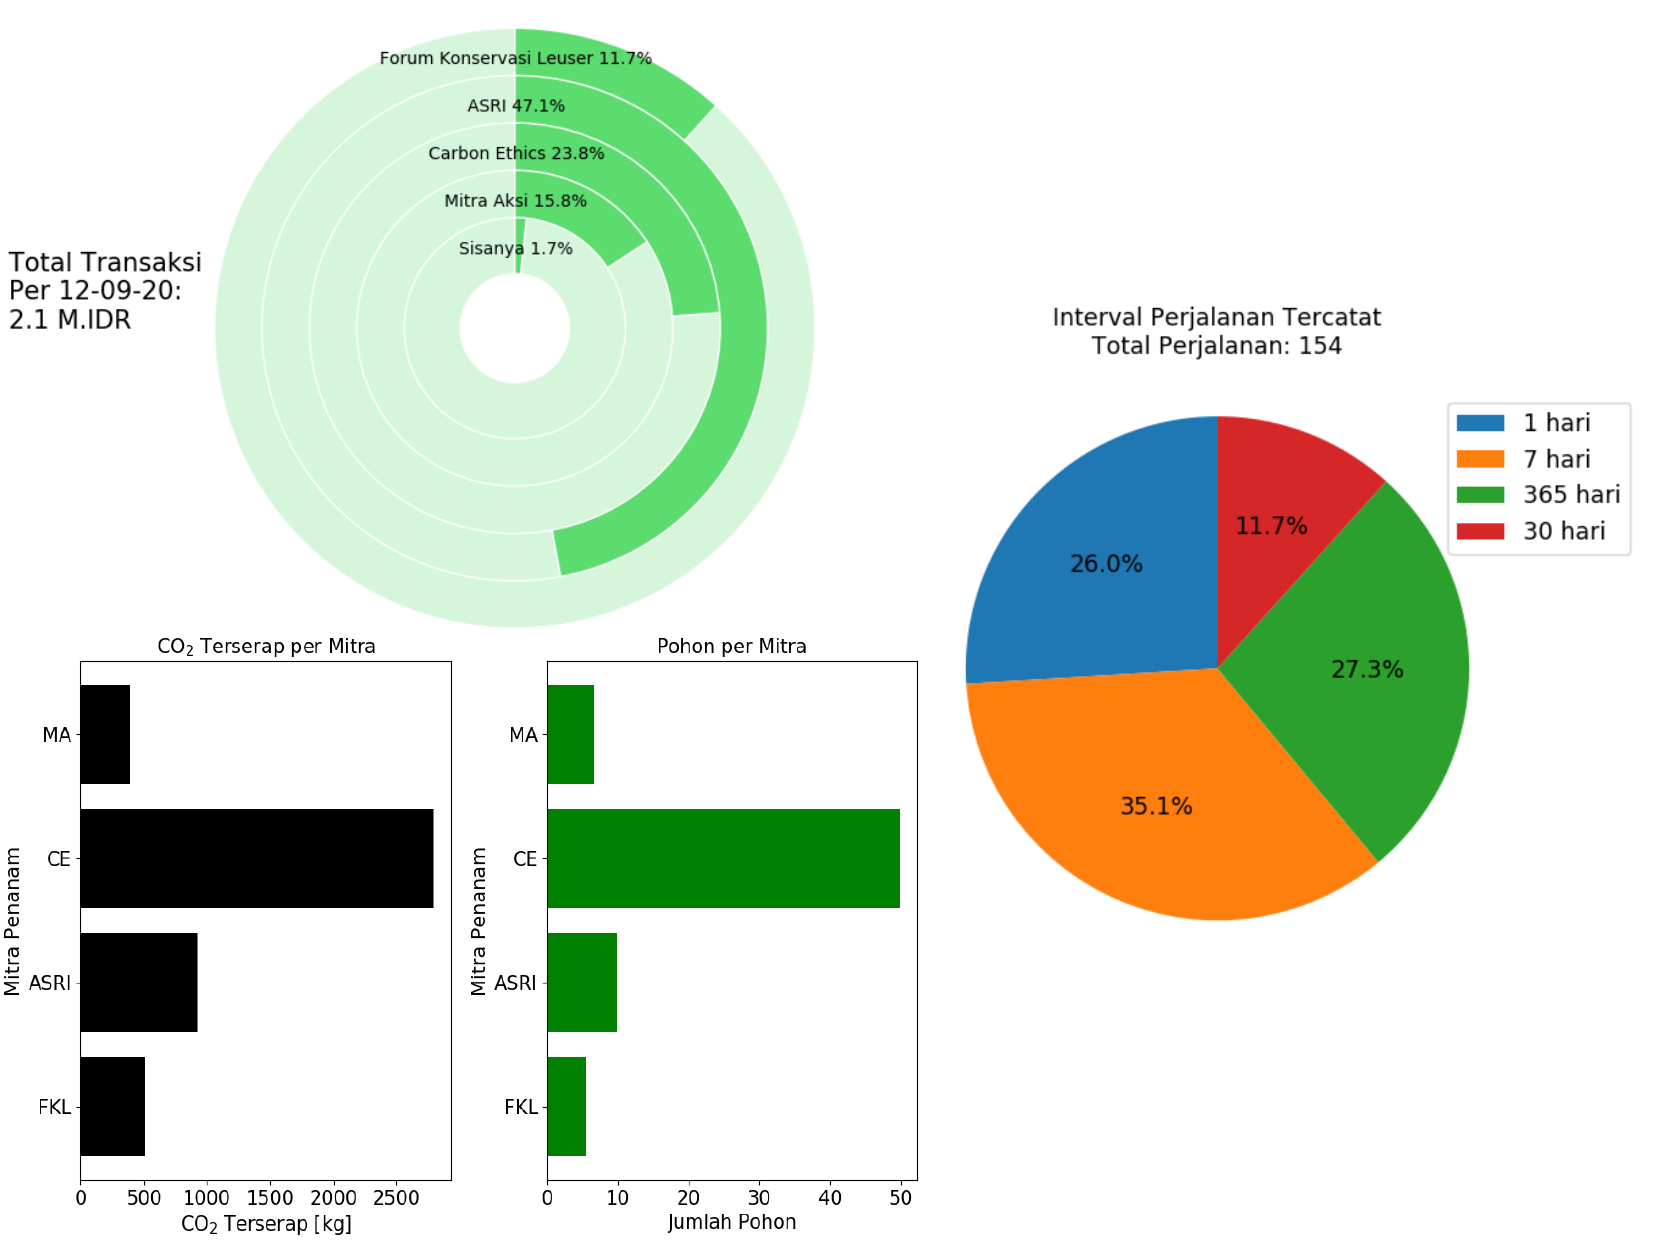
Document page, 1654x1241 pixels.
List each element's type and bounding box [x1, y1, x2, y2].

picture [1, 23, 922, 1236]
picture [960, 304, 1642, 934]
